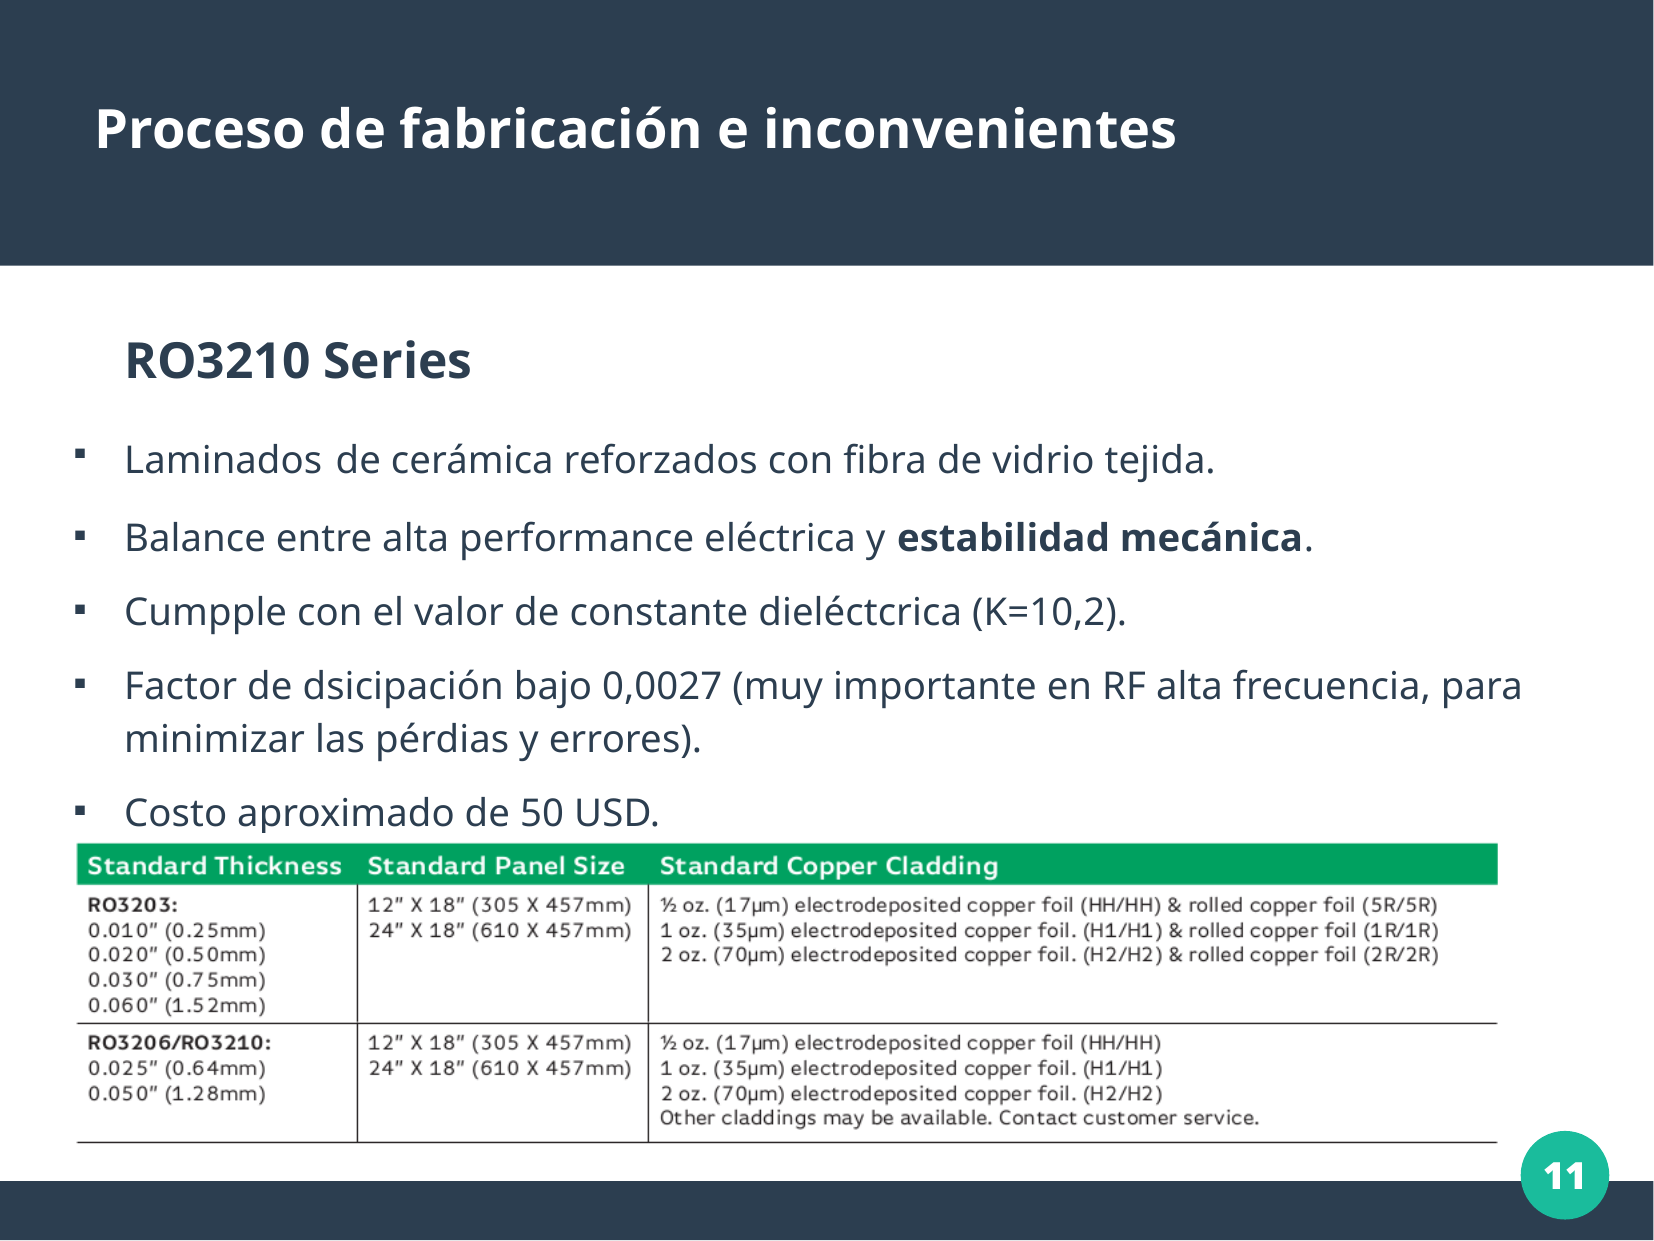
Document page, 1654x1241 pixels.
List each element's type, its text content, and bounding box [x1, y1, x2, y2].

title Proceso de fabricación e inconvenientes [59, 49, 1595, 207]
list RO3210 Series Laminados de cerámica reforzados con fibra de vidrio tejida. Balance entre alta performance eléctrica y estabilidad mecánica. Cumpple con el valor de constante dieléctcrica (K=10,2). Factor de dsicipación bajo 0,0027 (muy importante en RF alta frecuencia, para minimizar las pérdias y errores). Costo aproximado de 50 USD. [59, 324, 1595, 839]
picture [70, 833, 1510, 1158]
